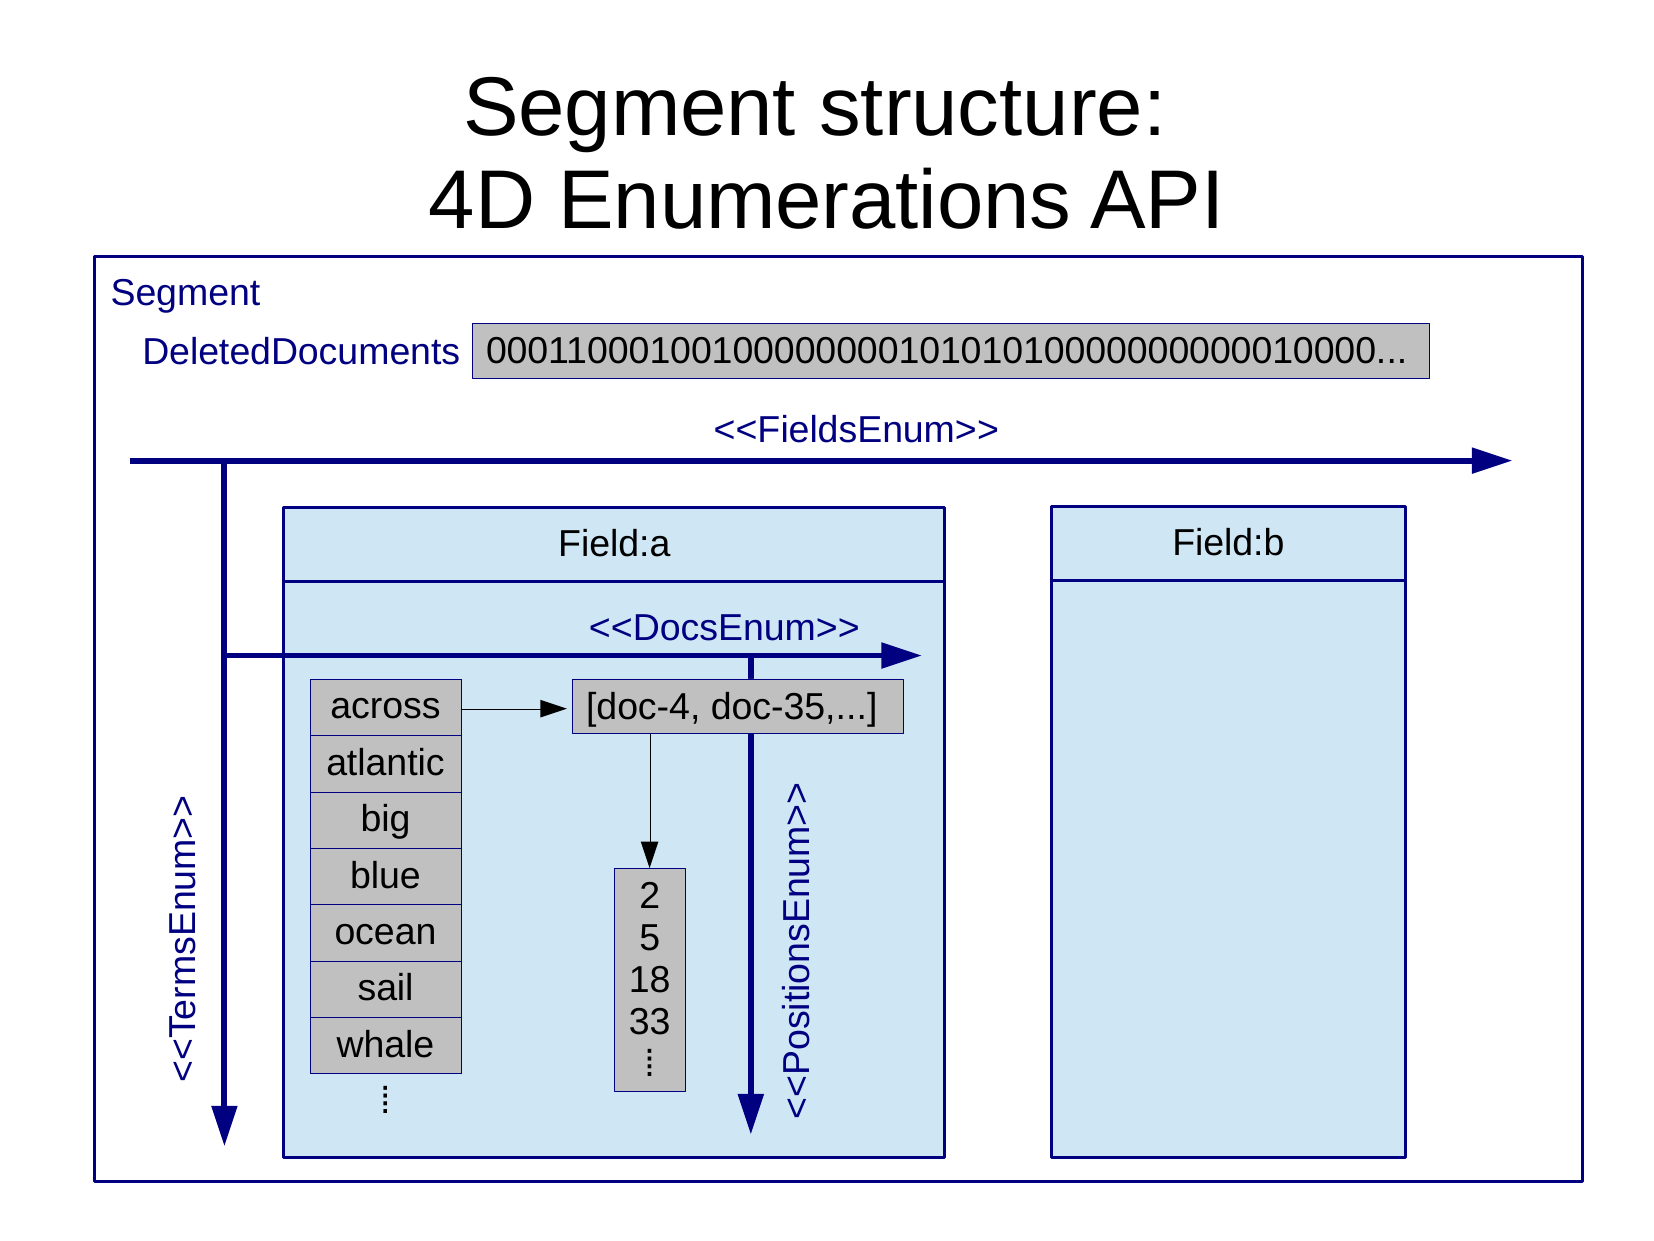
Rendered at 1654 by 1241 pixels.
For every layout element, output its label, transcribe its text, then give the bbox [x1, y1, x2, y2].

table_cell sail [311, 962, 461, 1017]
text_box [doc-4, doc-35,...] [572, 678, 904, 734]
title Segment structure: 4D Enumerations API [82, 49, 1571, 257]
text_box 0001100010010000000010101010000000000010000... [485, 323, 1430, 378]
text_box Field:a <<DocsEnum>> [283, 507, 945, 580]
table_cell whale [311, 1018, 461, 1073]
table_cell ⁞ [310, 1074, 461, 1130]
text_box <<PositionsEnum>> [767, 755, 825, 1146]
text_box Field:b [1051, 582, 1406, 1158]
text_box <<FieldsEnum>> [673, 401, 1040, 459]
text_box <<TermsEnum>> [153, 755, 211, 1123]
table_cell big [311, 793, 461, 848]
text_box Field:a <<DocsEnum>> [283, 583, 945, 1158]
table_header across [311, 680, 461, 735]
text_box Field:b [1051, 506, 1406, 579]
text_box DeletedDocuments [118, 323, 485, 381]
table_cell atlantic [311, 736, 461, 792]
table_cell blue [311, 849, 461, 904]
table_cell ocean [311, 905, 461, 961]
text_box 2 5 18 33 ⁞ [614, 868, 686, 1091]
text_box Segment [94, 256, 1583, 1182]
